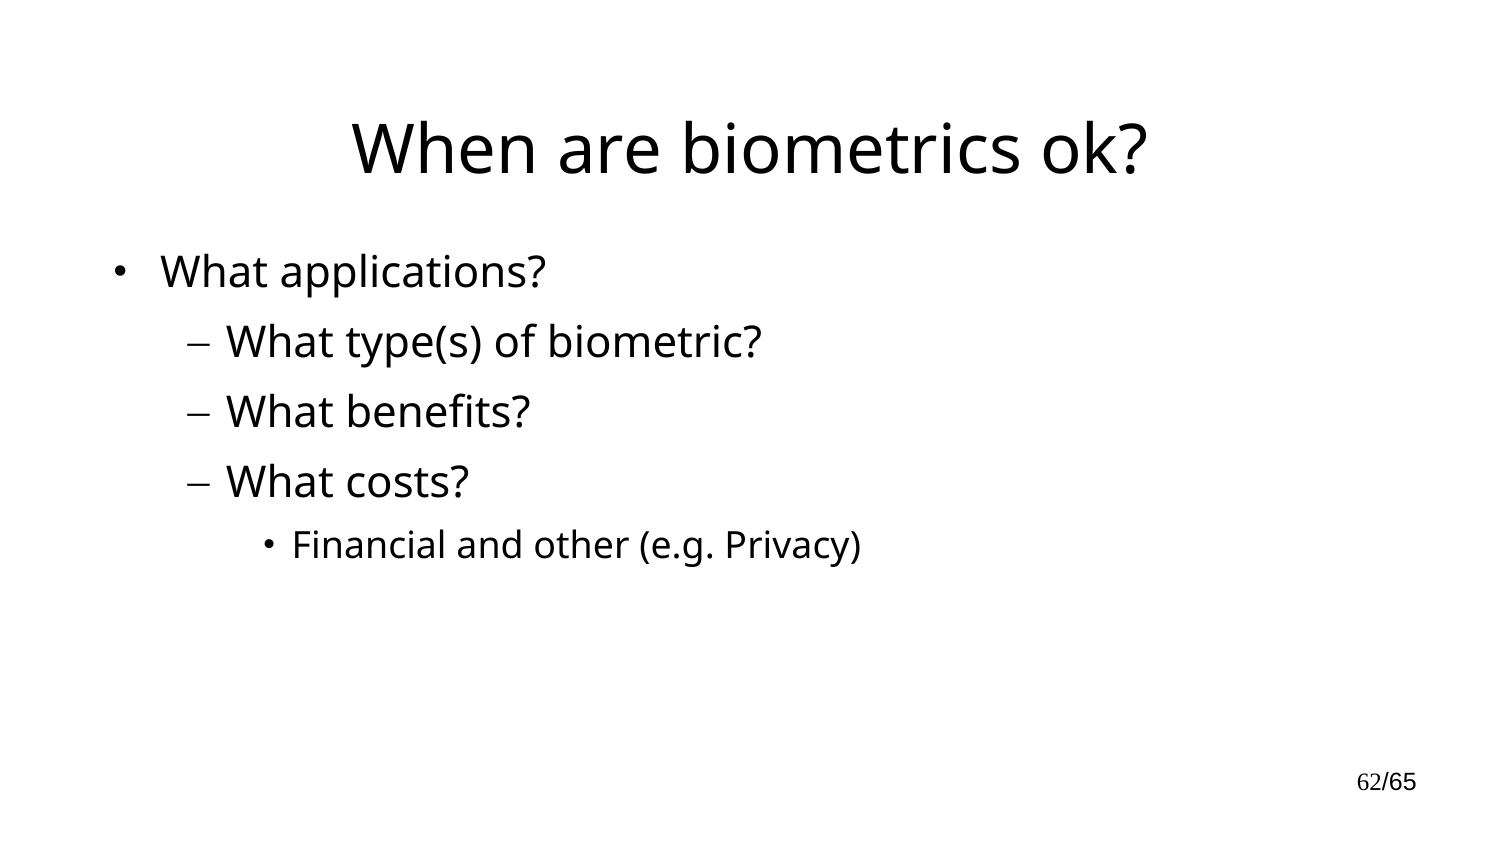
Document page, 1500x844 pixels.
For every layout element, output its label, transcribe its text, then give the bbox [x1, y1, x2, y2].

list What applications? What type(s) of biometric? What benefits? What costs? Financial and other (e.g. Privacy) [112, 243, 1388, 751]
title When are biometrics ok? [112, 74, 1388, 216]
